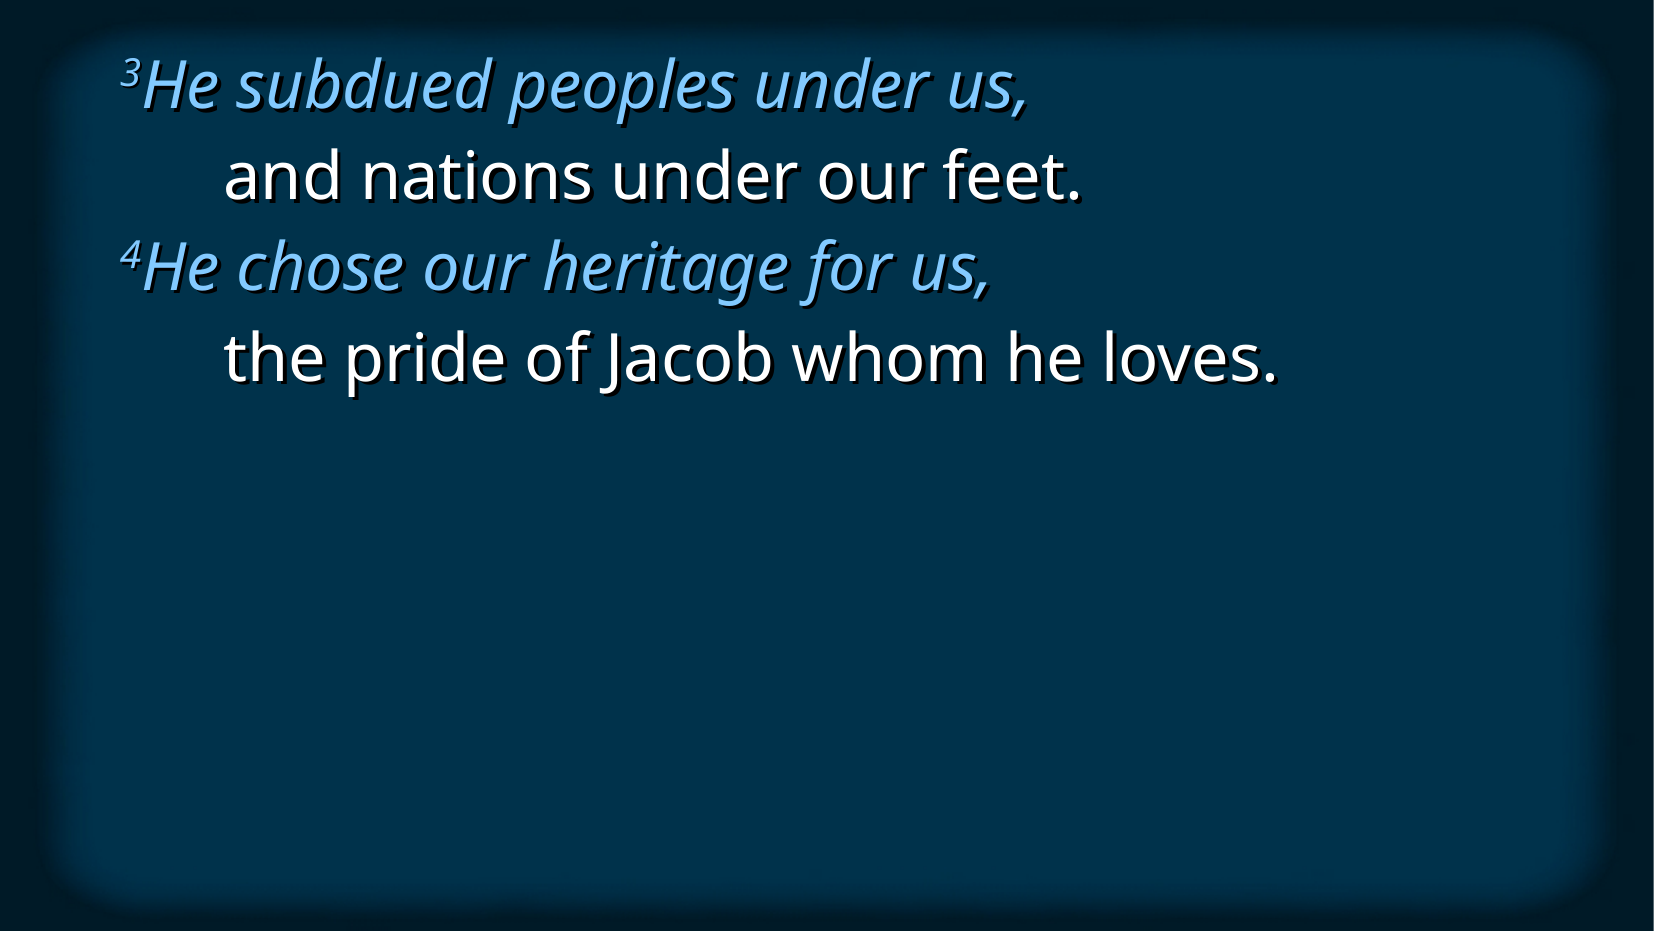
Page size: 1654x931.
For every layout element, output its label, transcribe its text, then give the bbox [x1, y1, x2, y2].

picture [0, 0, 1654, 931]
text_box 3He subdued peoples under us, and nations under our feet. 4He chose our heritage for us, the pride of Jacob whom he loves. [105, 30, 1546, 400]
